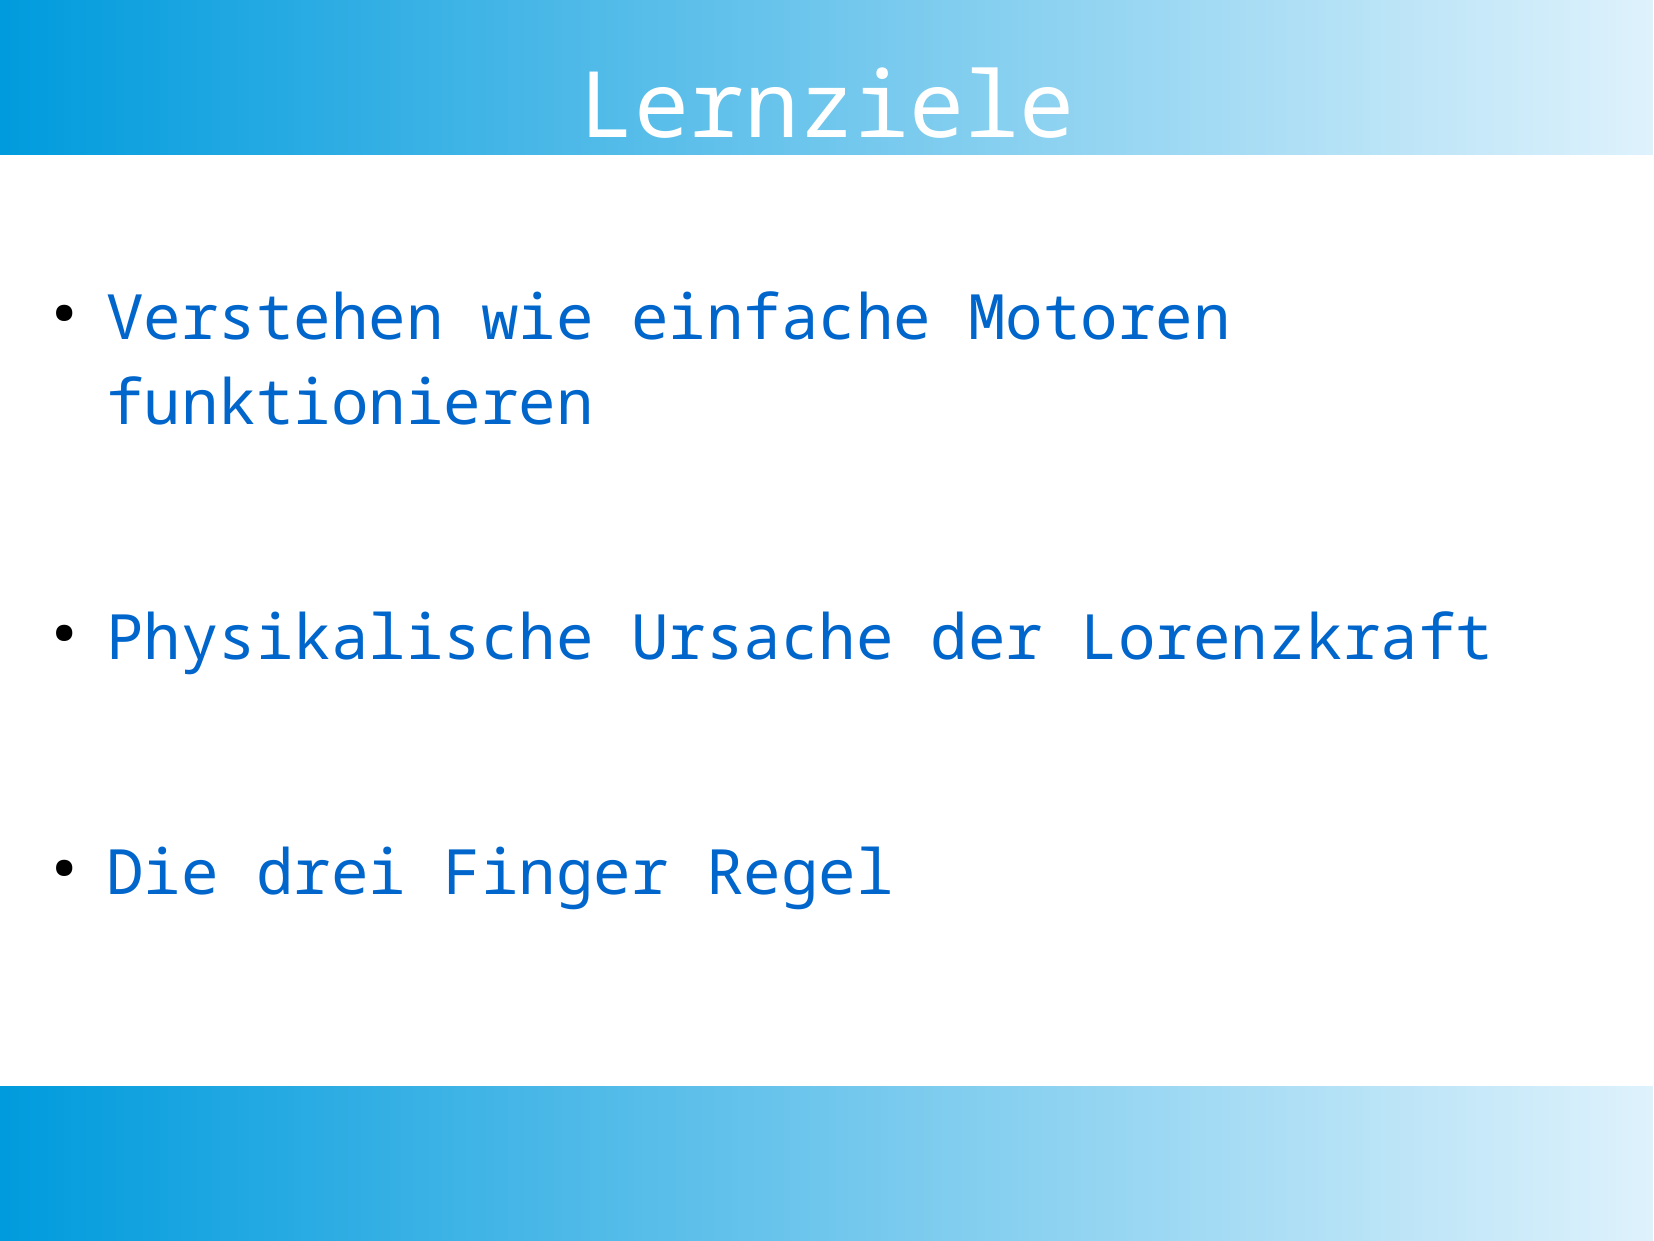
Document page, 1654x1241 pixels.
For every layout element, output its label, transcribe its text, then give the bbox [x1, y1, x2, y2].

title Lernziele [82, 40, 1571, 163]
list Verstehen wie einfache Motoren funktionieren Physikalische Ursache der Lorenzkraft Die drei Finger Regel [35, 272, 1595, 993]
